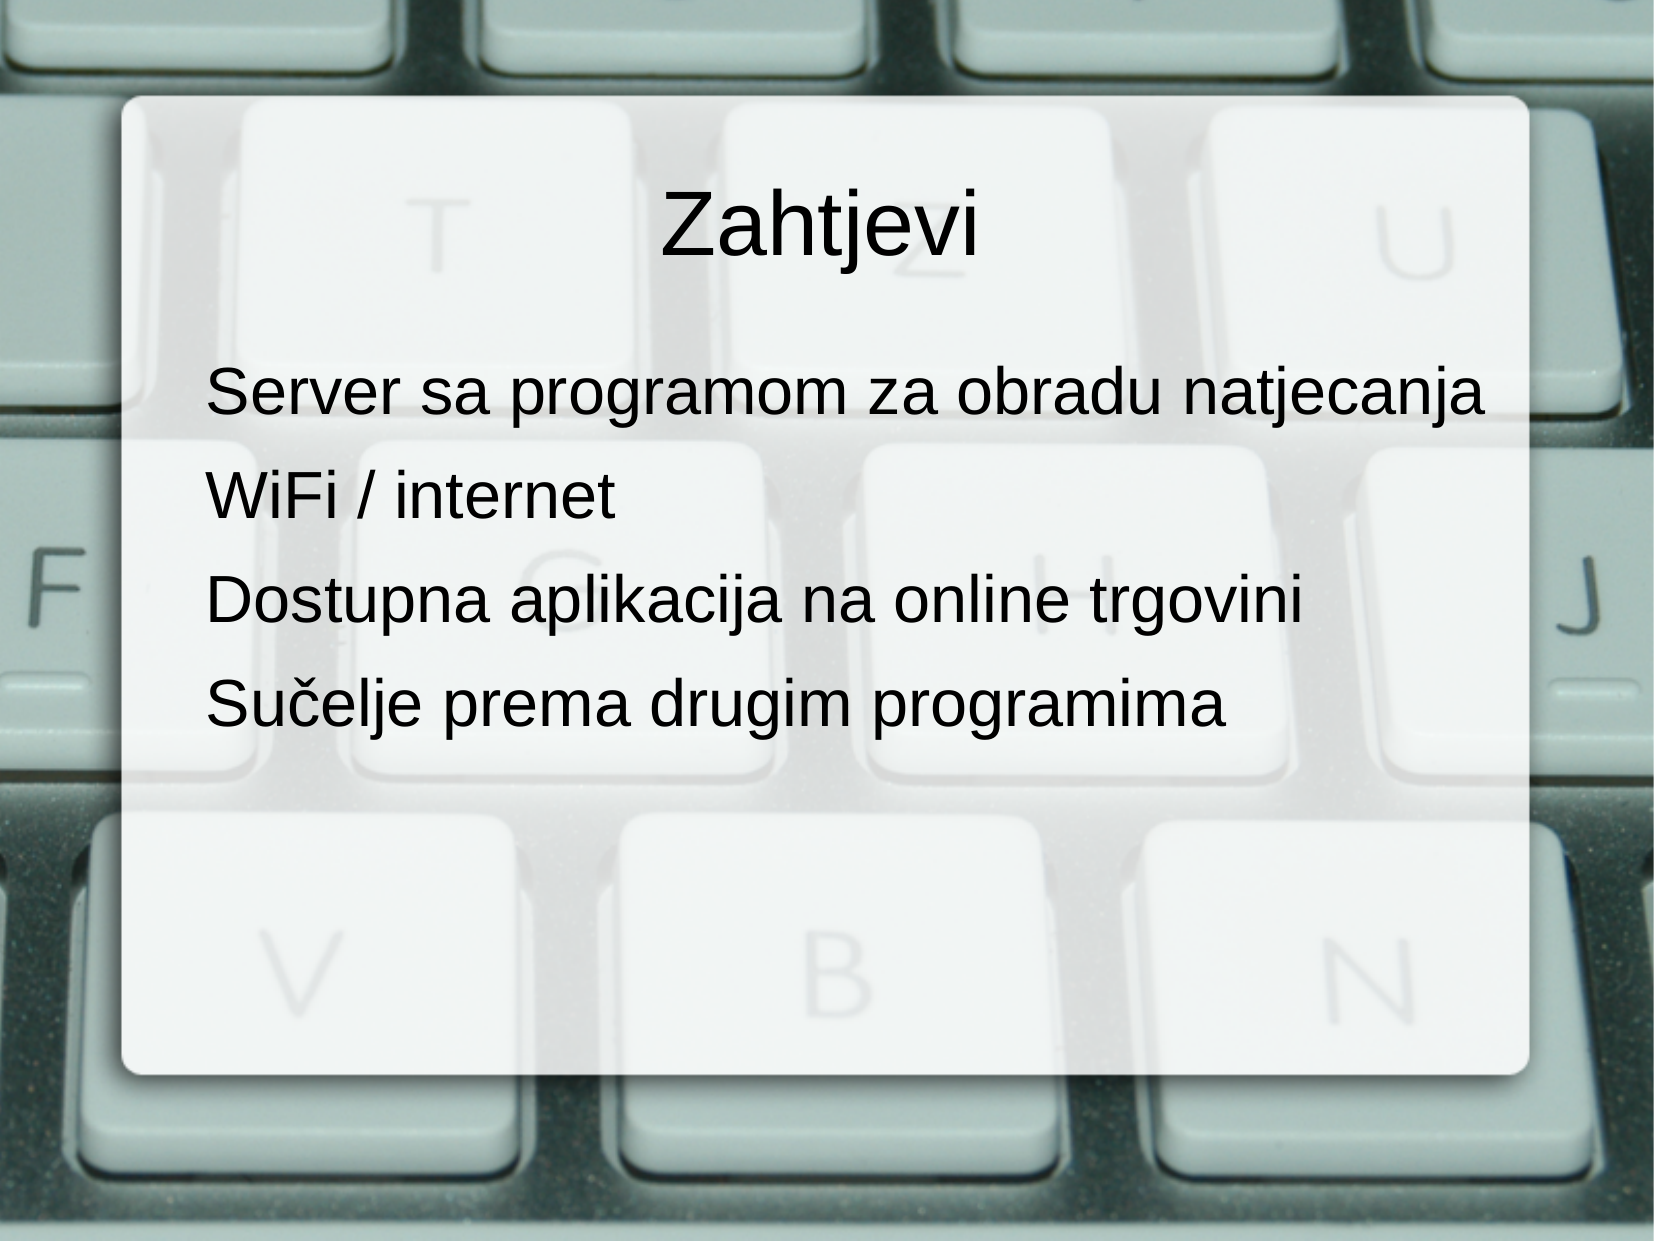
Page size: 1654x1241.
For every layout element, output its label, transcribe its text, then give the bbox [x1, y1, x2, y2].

picture [0, 0, 1654, 1241]
list Server sa programom za obradu natjecanja WiFi / internet Dostupna aplikacija na online trgovini Sučelje prema drugim programima [134, 350, 1516, 1133]
title Zahtjevi [135, 117, 1506, 325]
